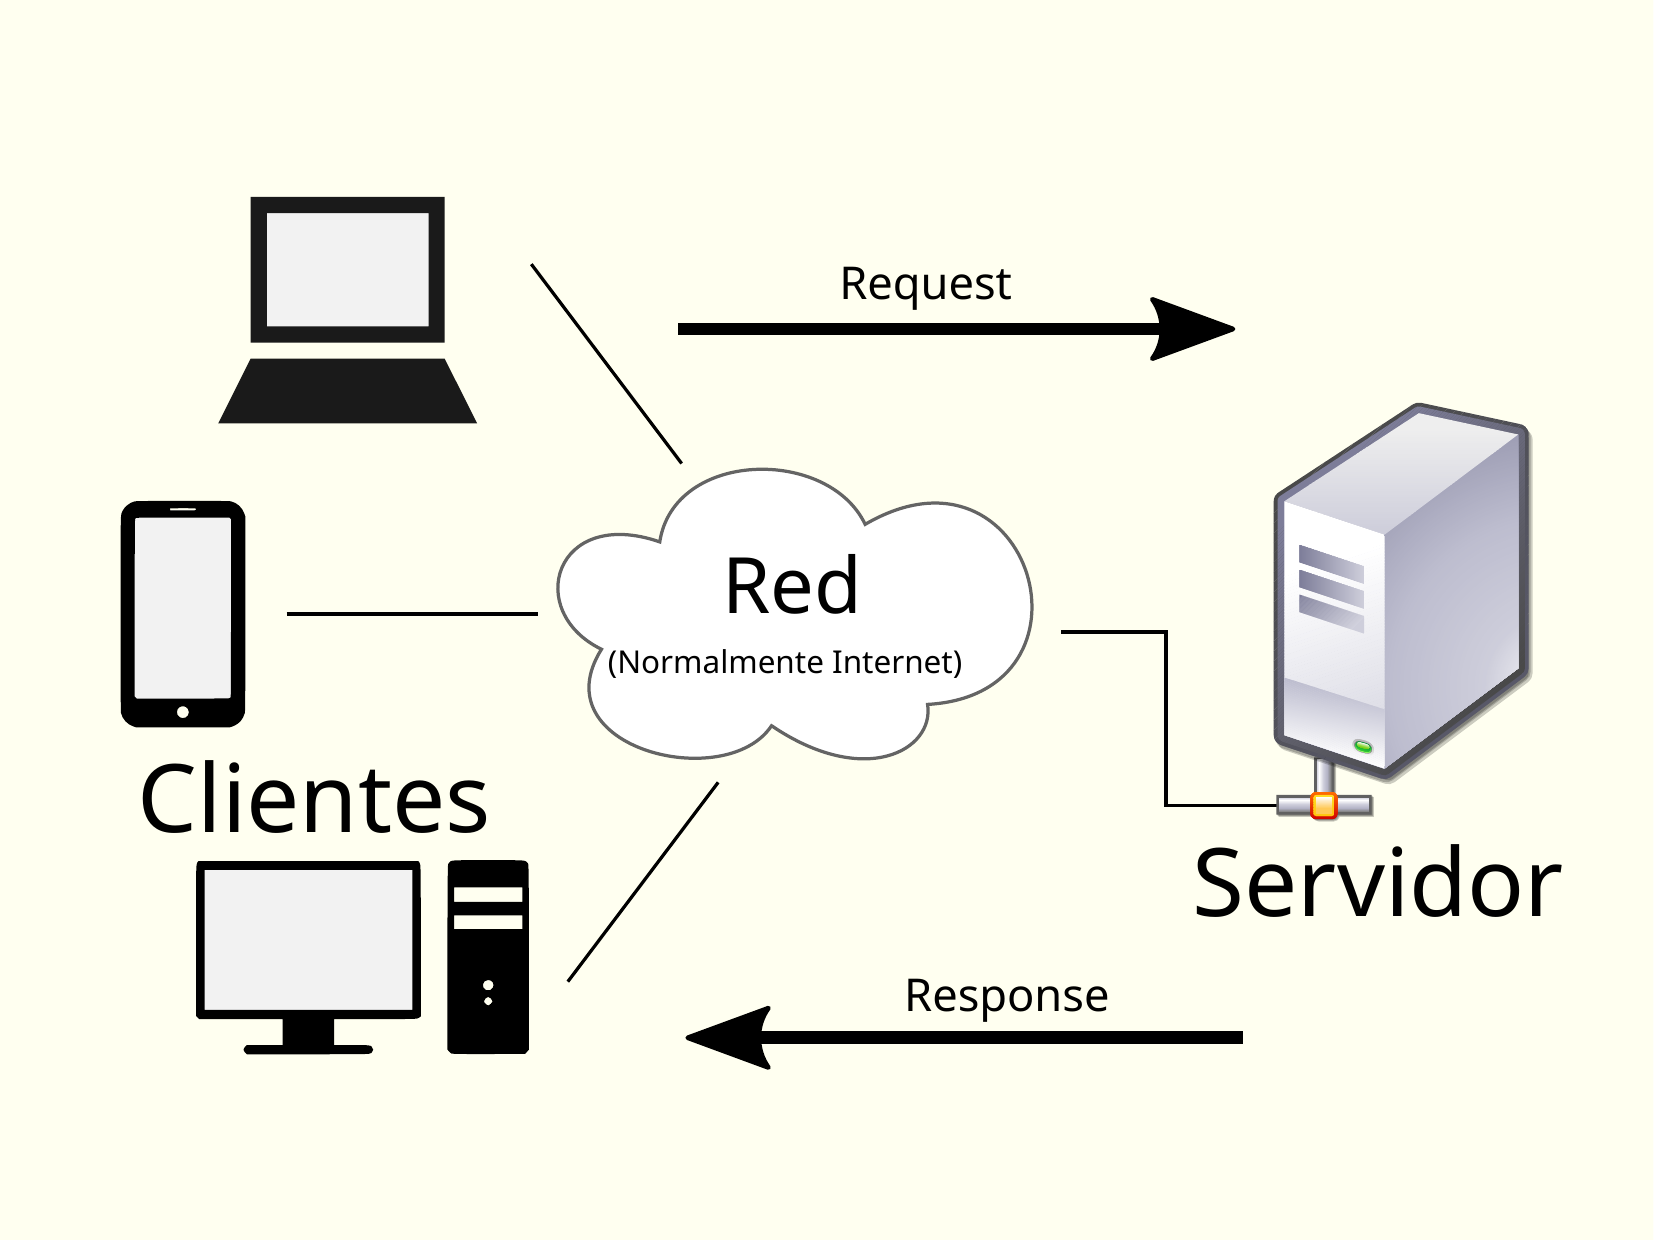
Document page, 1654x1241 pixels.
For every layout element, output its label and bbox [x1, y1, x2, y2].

picture [0, 127, 1606, 1101]
